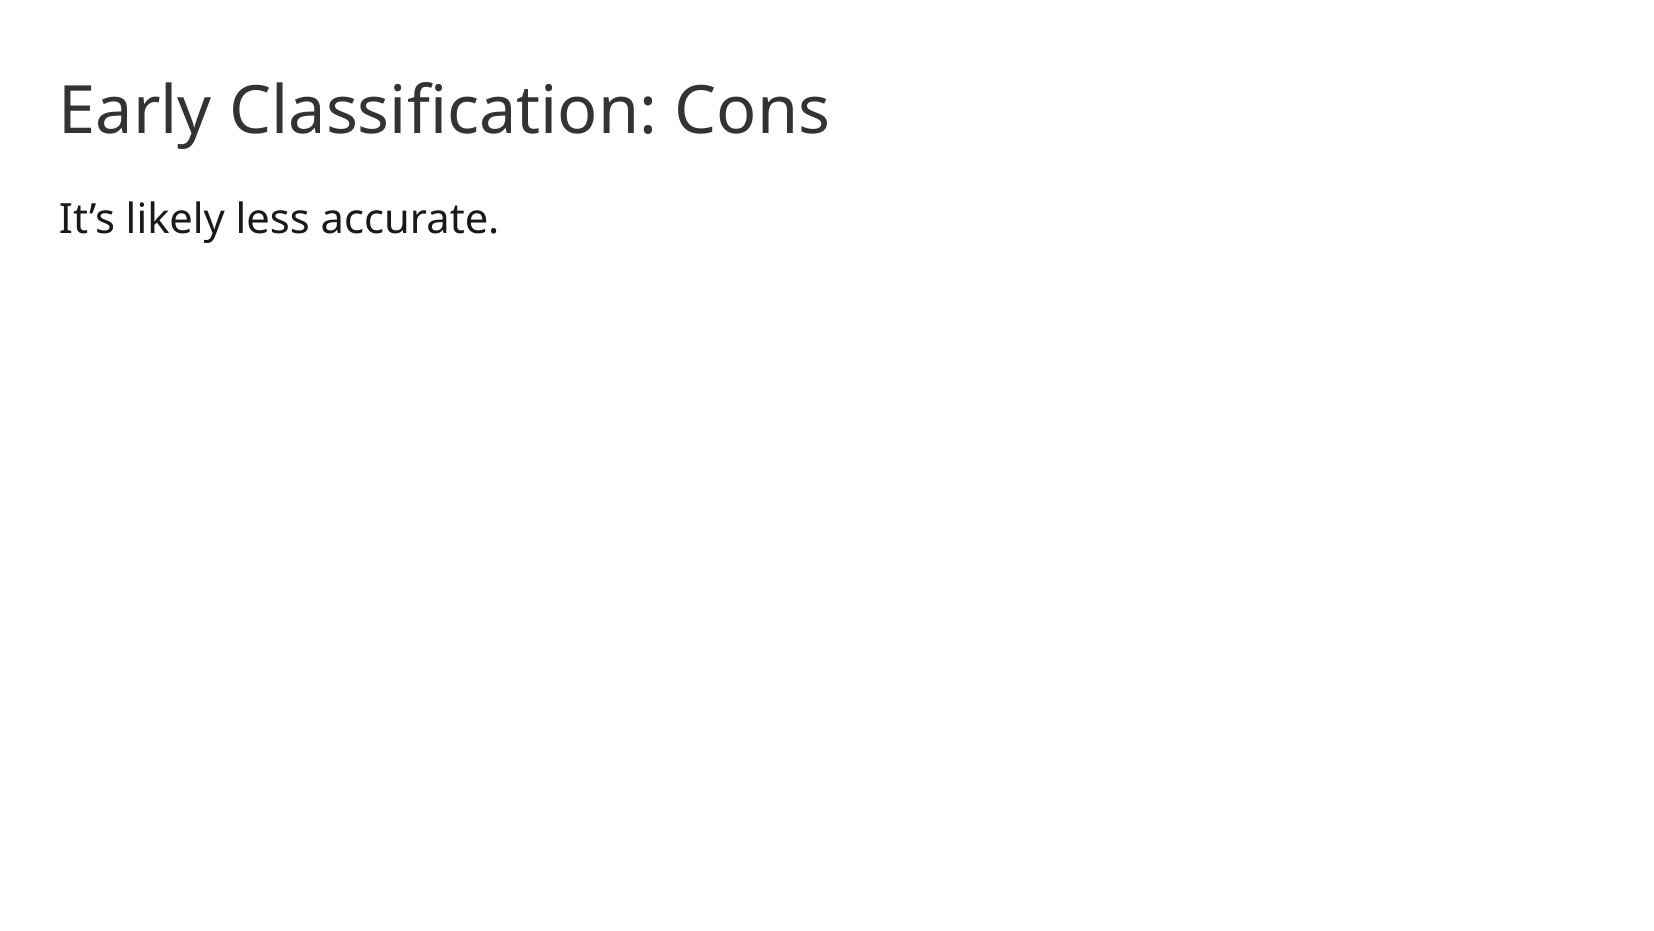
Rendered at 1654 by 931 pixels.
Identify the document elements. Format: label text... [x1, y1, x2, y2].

title Early Classification: Cons [59, 53, 1595, 154]
list It’s likely less accurate. [59, 177, 1595, 886]
